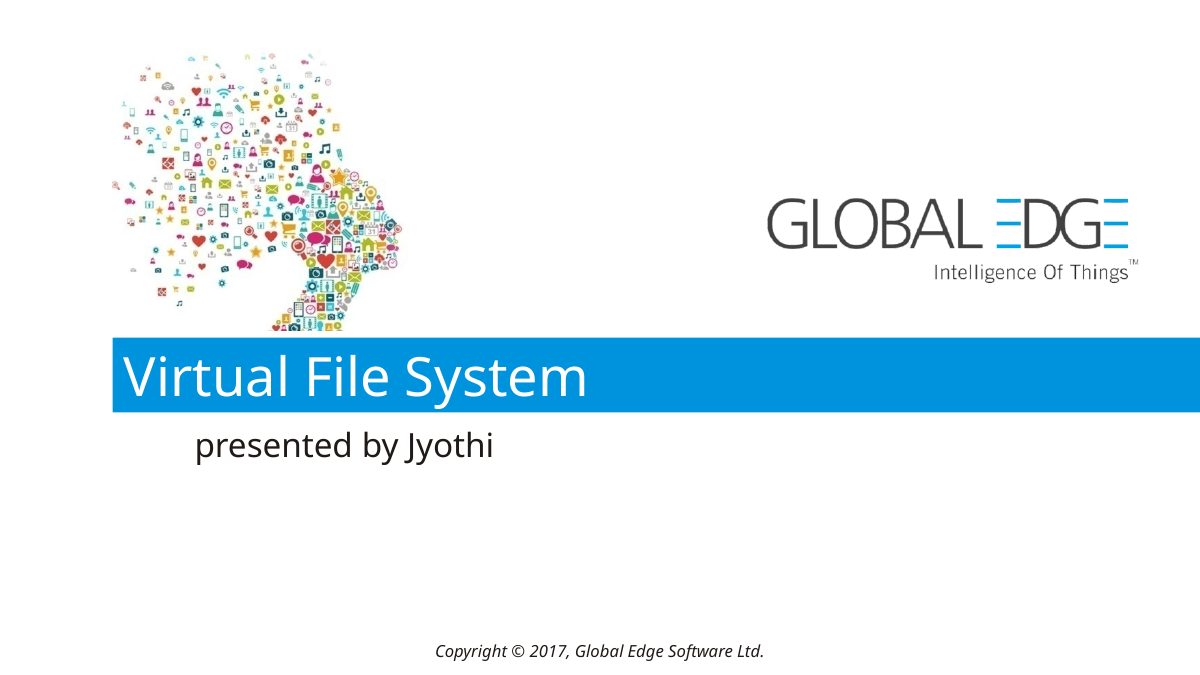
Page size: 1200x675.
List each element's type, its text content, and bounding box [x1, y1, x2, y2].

picture [757, 187, 1148, 293]
picture [112, 15, 415, 331]
title Virtual File System [112, 337, 1200, 413]
list presented by Jyothi [112, 412, 975, 475]
